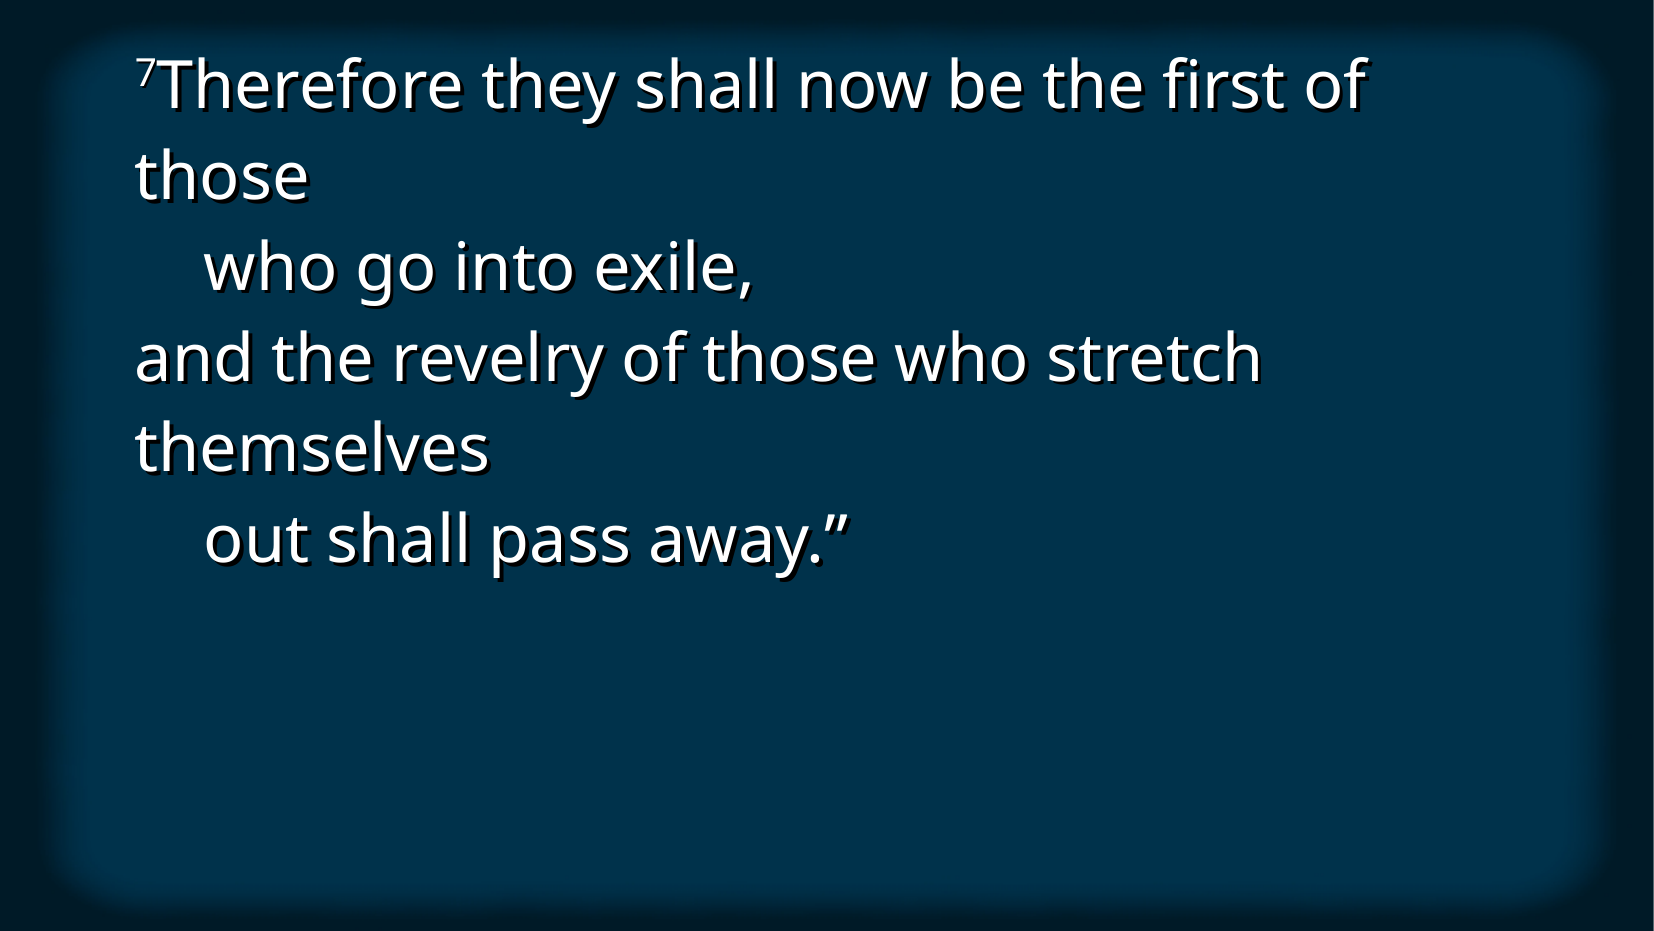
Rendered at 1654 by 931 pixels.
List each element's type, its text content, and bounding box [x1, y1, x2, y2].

text_box 7Therefore they shall now be the first of those who go into exile, and the revelry of those who stretch themselves out shall pass away.” [120, 30, 1561, 400]
picture [0, 0, 1654, 931]
